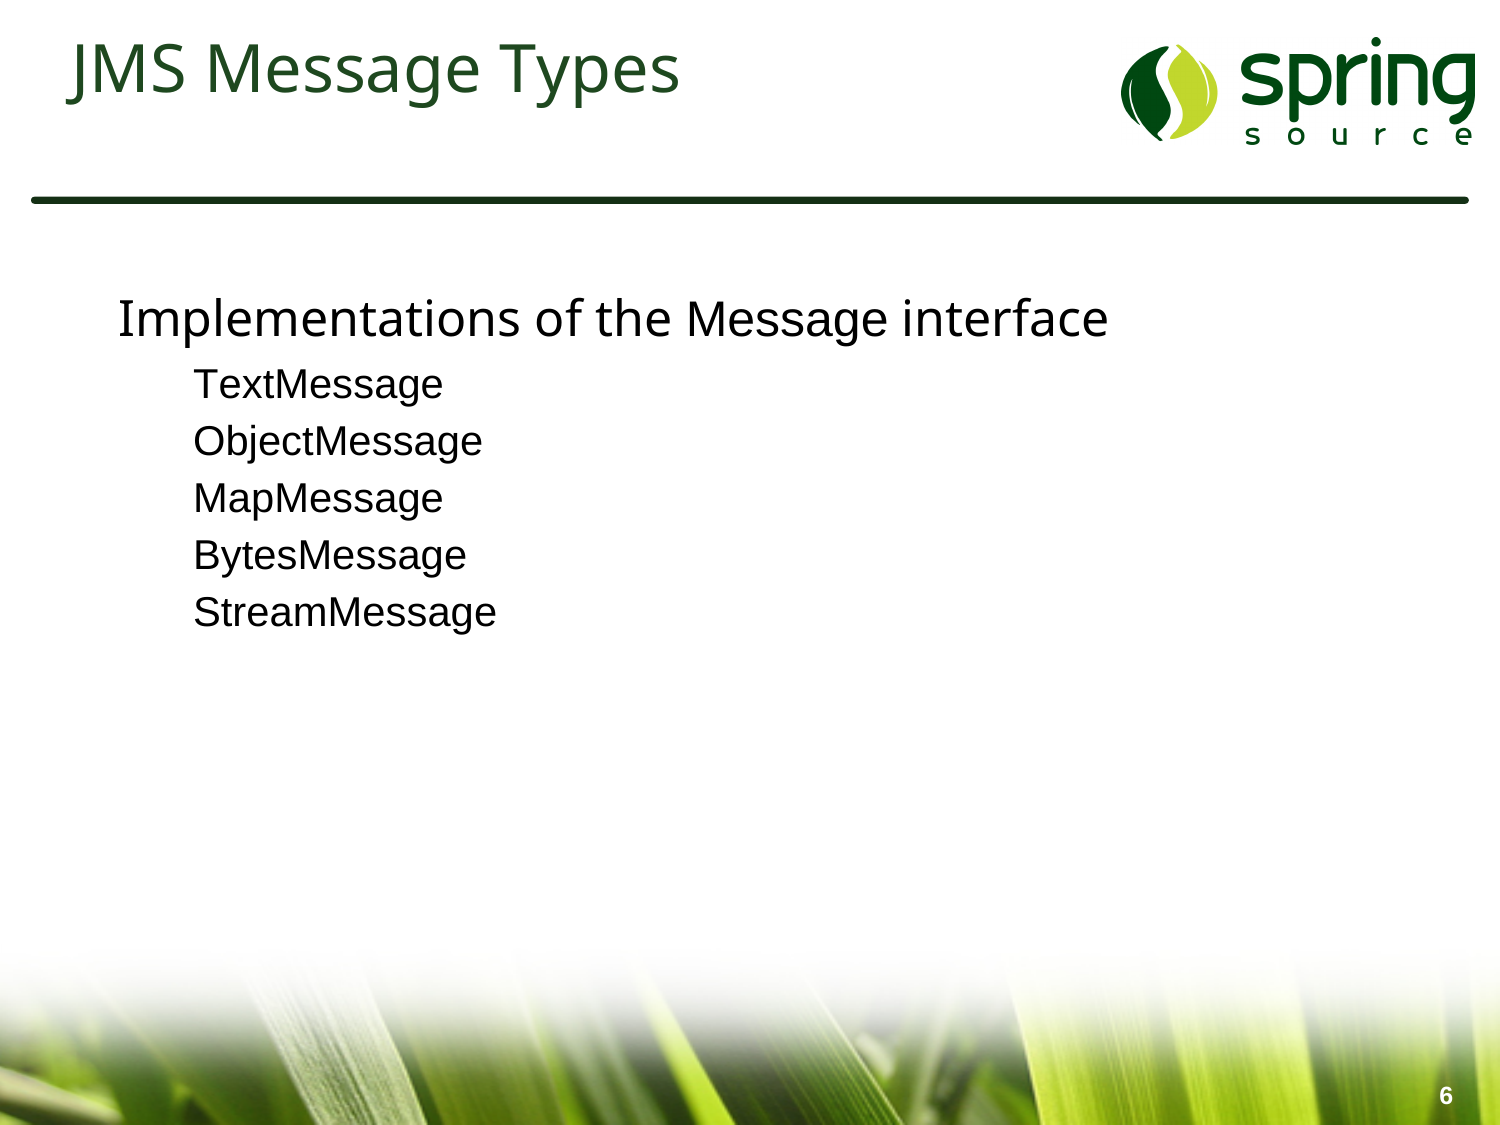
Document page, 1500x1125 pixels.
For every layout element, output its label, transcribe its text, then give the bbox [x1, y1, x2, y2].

list Implementations of the Message interface TextMessage ObjectMessage MapMessage BytesMessage StreamMessage [103, 275, 1394, 938]
picture [0, 944, 1500, 1125]
picture [1121, 37, 1475, 145]
title JMS Message Types [56, 13, 1089, 176]
